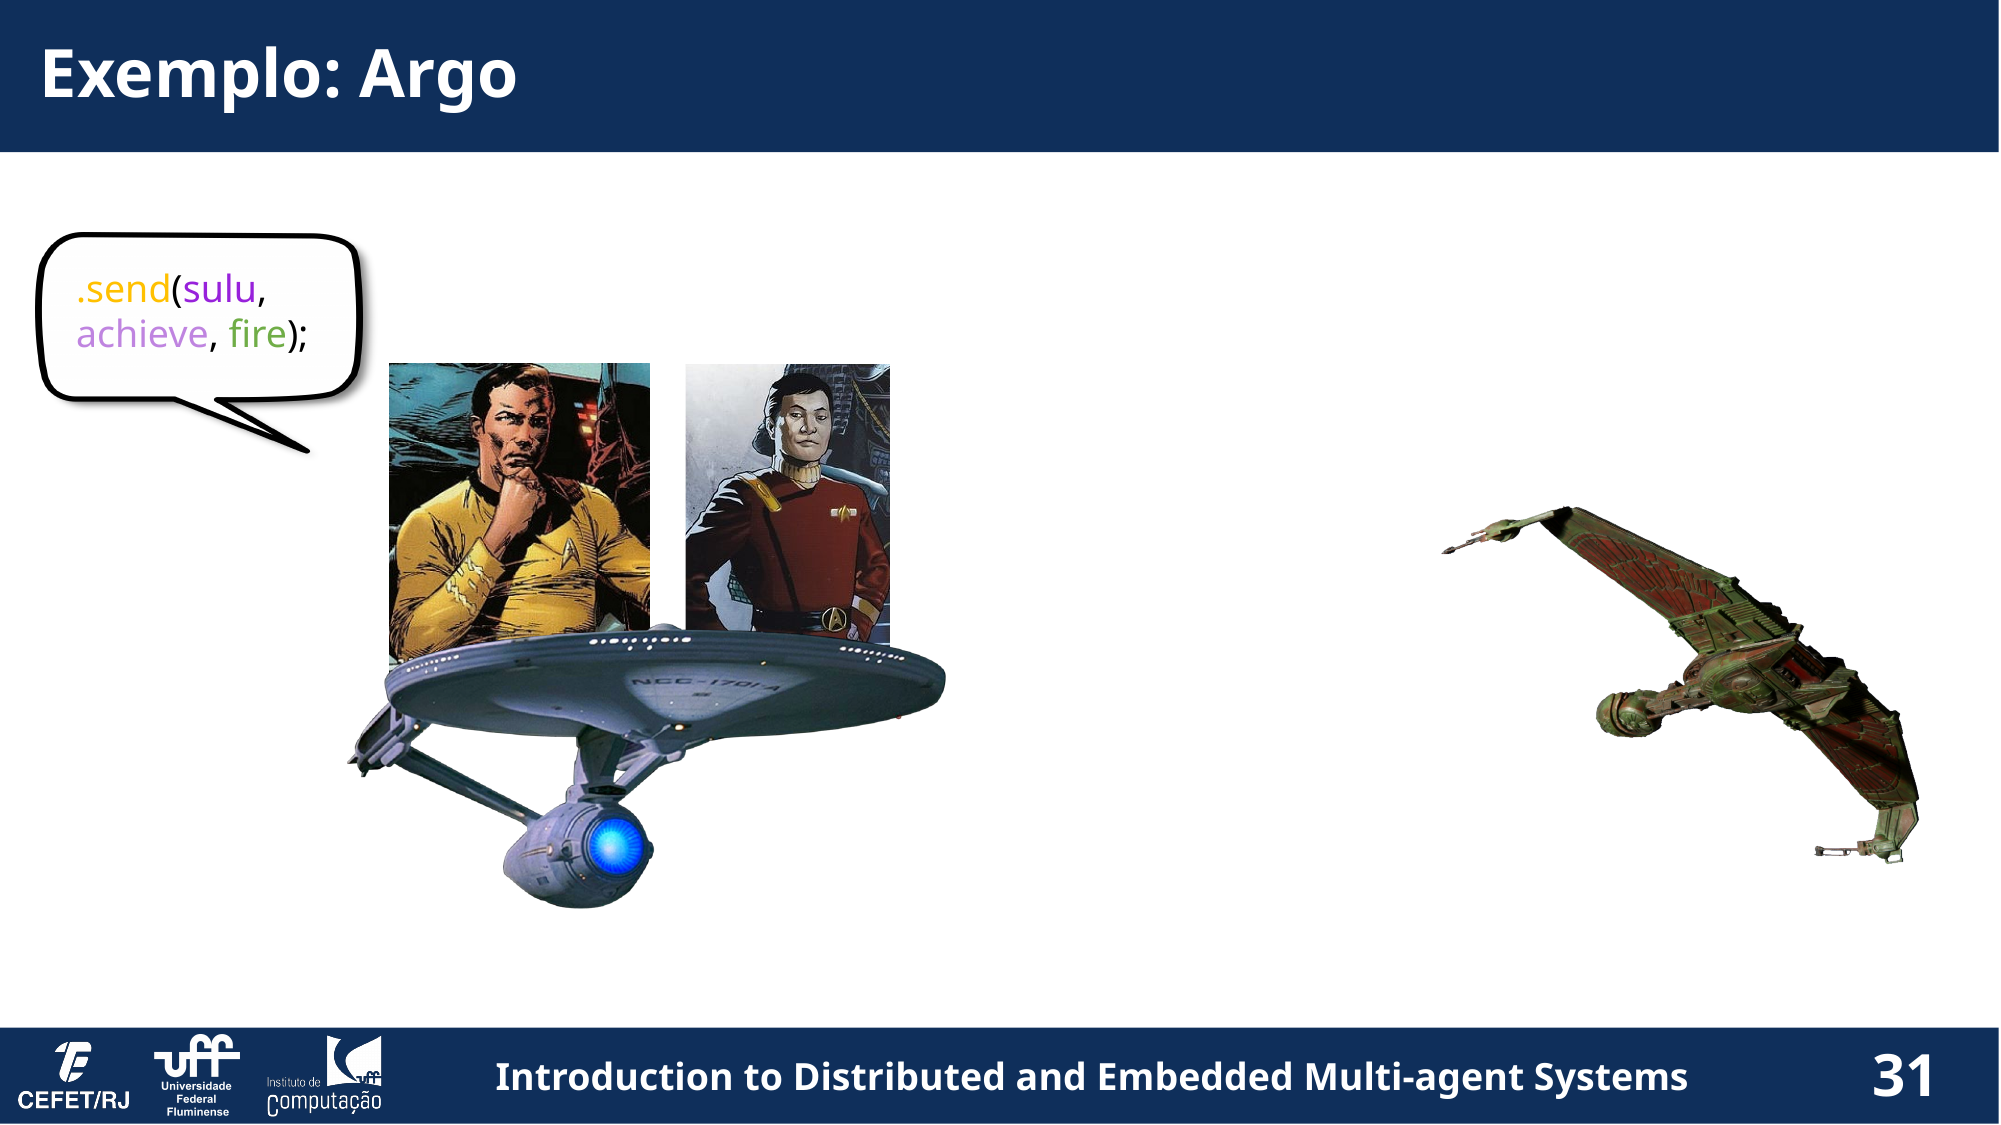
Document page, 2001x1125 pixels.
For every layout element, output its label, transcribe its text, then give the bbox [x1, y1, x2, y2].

picture [265, 1033, 383, 1117]
text_box Exemplo: Argo [25, 23, 1999, 119]
picture [153, 1033, 241, 1121]
picture [1422, 490, 1927, 869]
text_box .send(sulu, achieve, fire); [61, 257, 353, 363]
picture [18, 1021, 129, 1125]
picture [346, 363, 946, 909]
picture [35, 232, 379, 465]
